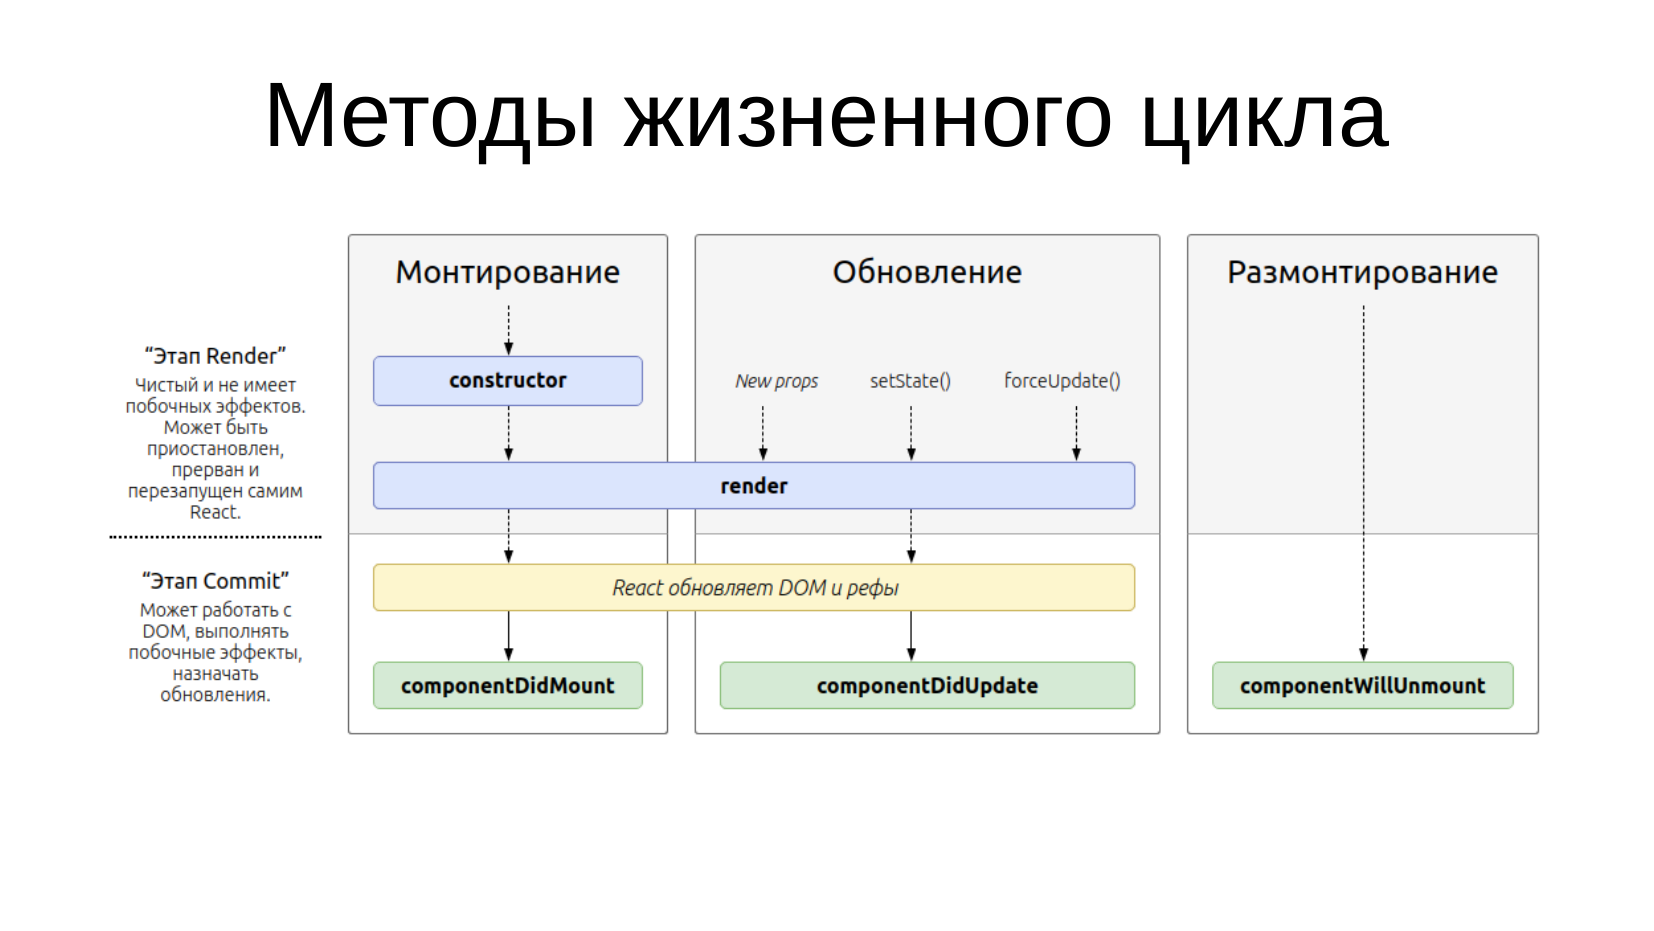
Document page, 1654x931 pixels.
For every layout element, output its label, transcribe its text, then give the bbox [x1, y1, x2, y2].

title Методы жизненного цикла [82, 37, 1571, 193]
picture [82, 217, 1571, 758]
